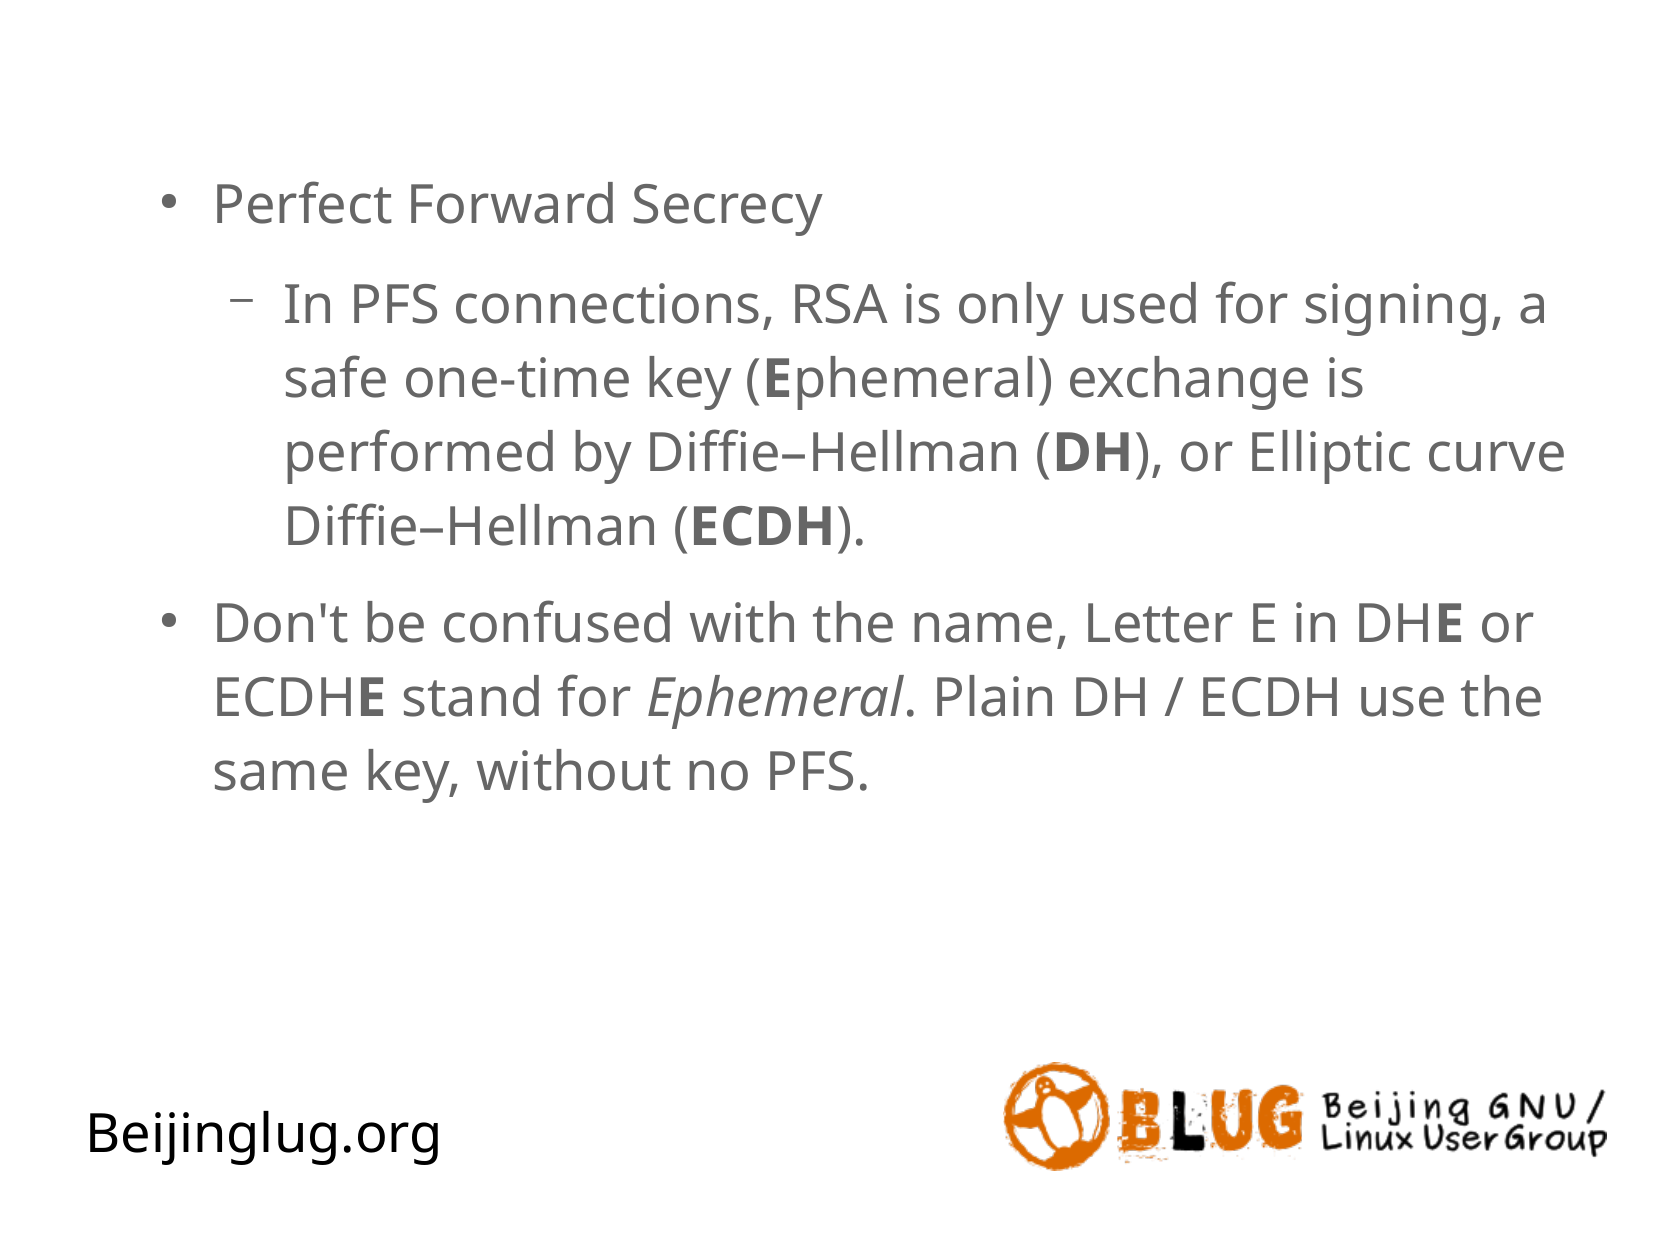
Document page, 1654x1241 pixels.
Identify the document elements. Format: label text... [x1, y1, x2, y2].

picture [1003, 1107, 1607, 1171]
list Perfect Forward Secrecy In PFS connections, RSA is only used for signing, a safe one-time key (Ephemeral) exchange is performed by Diffie–Hellman (DH), or Elliptic curve Diffie–Hellman (ECDH). Don't be confused with the name, Letter E in DHE or ECDHE stand for Ephemeral. Plain DH / ECDH use the same key, without no PFS. [141, 165, 1615, 1107]
